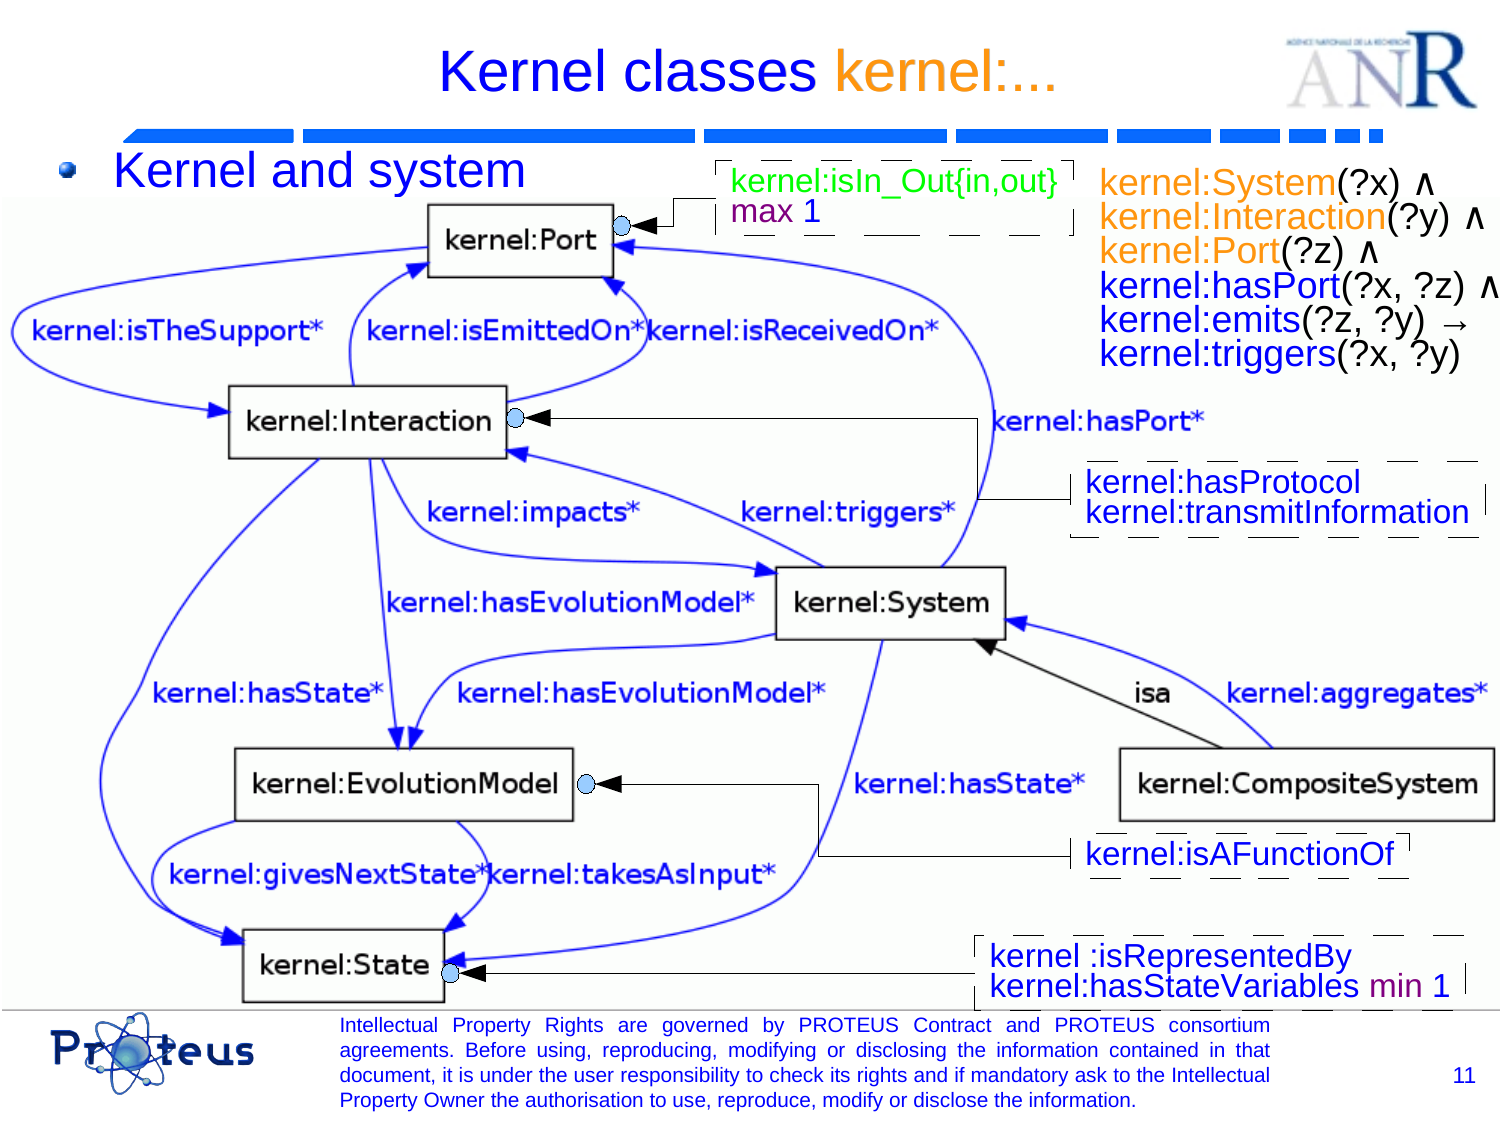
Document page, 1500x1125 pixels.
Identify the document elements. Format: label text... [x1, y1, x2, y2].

text_box [577, 774, 595, 794]
text_box kernel:hasProtocol kernel:transmitInformation [1070, 461, 1486, 538]
text_box kernel:isIn_Out{in,out} max 1 [715, 160, 1074, 236]
text_box [506, 408, 524, 428]
text_box [441, 963, 459, 983]
title Kernel classes kernel:... [5, 11, 1492, 130]
text_box [612, 215, 631, 236]
text_box kernel :isRepresentedBy kernel:hasStateVariables min 1 [974, 935, 1466, 1011]
list Kernel and system [42, 142, 1030, 197]
text_box kernel:System(?x) ∧ kernel:Interaction(?y) ∧ kernel:Port(?z) ∧ kernel:hasPort(?x, ?z) ∧ kernel:emits(?z, ?y) → kernel:triggers(?x, ?y) [1084, 160, 1500, 381]
picture [2, 197, 1500, 1101]
text_box kernel:isAFunctionOf [1070, 833, 1410, 879]
